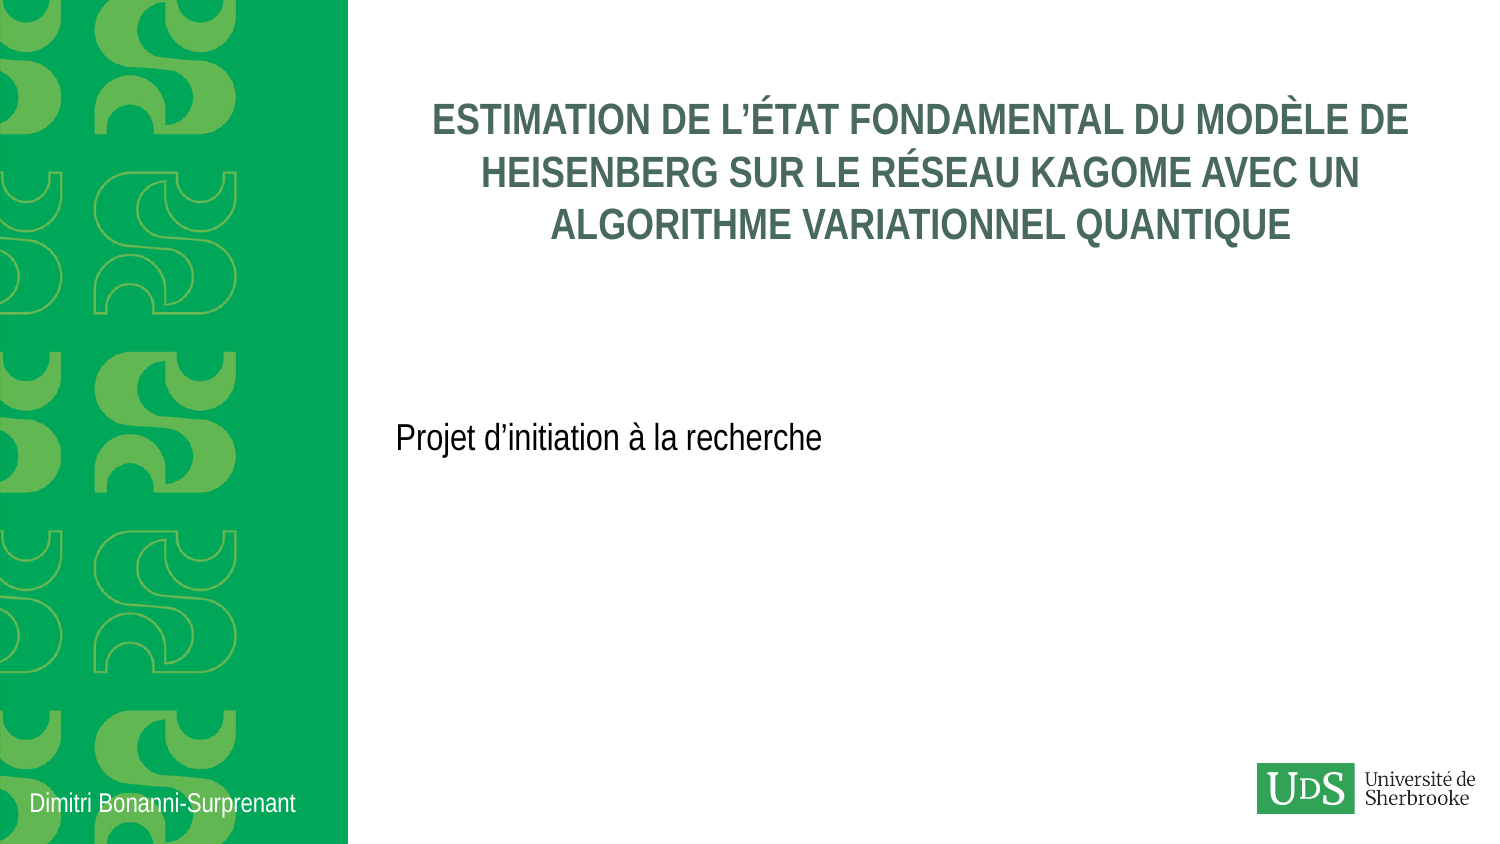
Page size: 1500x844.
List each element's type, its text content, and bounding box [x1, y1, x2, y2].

title Estimation de l’état fondamental du modèle de Heisenberg sur le réseau kagome avec un algorithme variationnel quantique [395, 91, 1447, 347]
picture [1257, 763, 1475, 814]
list Projet d’initiation à la recherche [395, 413, 1447, 502]
picture [0, 0, 348, 844]
